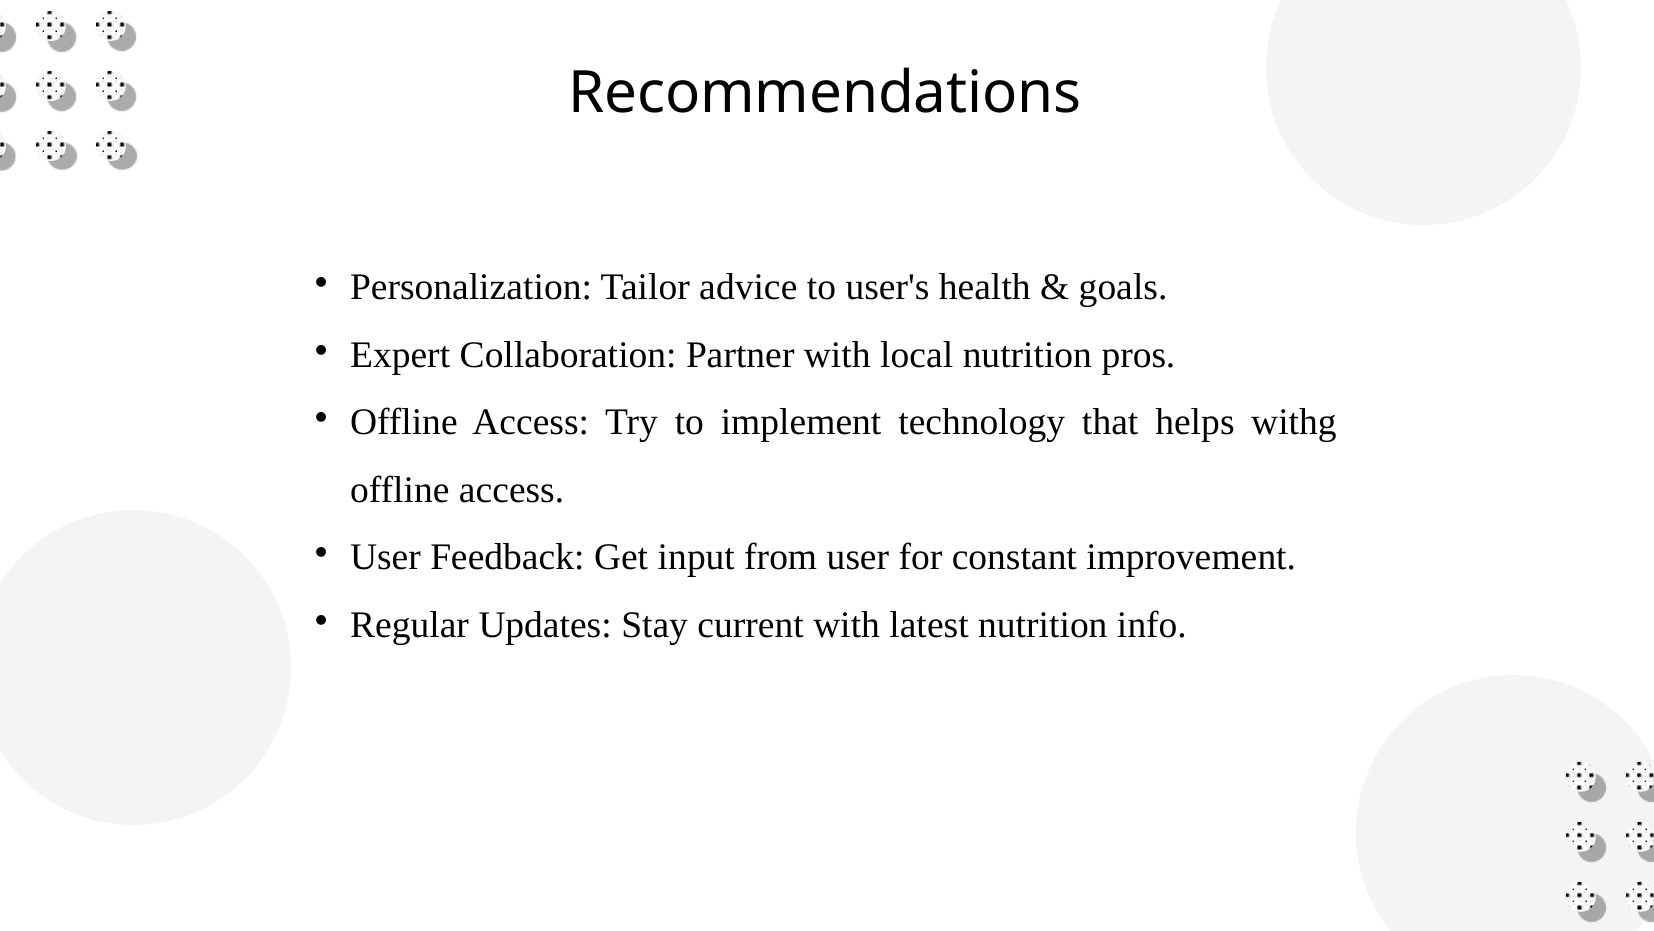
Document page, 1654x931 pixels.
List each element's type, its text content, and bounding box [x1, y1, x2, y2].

picture [0, 14, 6, 38]
picture [95, 130, 126, 161]
picture [95, 70, 126, 101]
picture [0, 74, 6, 99]
picture [35, 11, 66, 42]
picture [95, 10, 126, 41]
picture [0, 134, 7, 159]
picture [1565, 761, 1596, 792]
picture [35, 130, 66, 161]
picture [1565, 821, 1596, 852]
picture [1625, 881, 1654, 912]
picture [1565, 881, 1596, 912]
text_box Recommendations [187, 46, 1463, 120]
picture [1625, 761, 1654, 792]
text_box Personalization: Tailor advice to user's health & goals. Expert Collaboration: Partner with local nutrition pros. Offline Access: Try to implement technology that helps withg offline access. User Feedback: Get input from user for constant improvement. Regular Updates: Stay current with latest nutrition info. [300, 187, 1353, 713]
picture [1625, 821, 1654, 852]
picture [35, 70, 66, 101]
